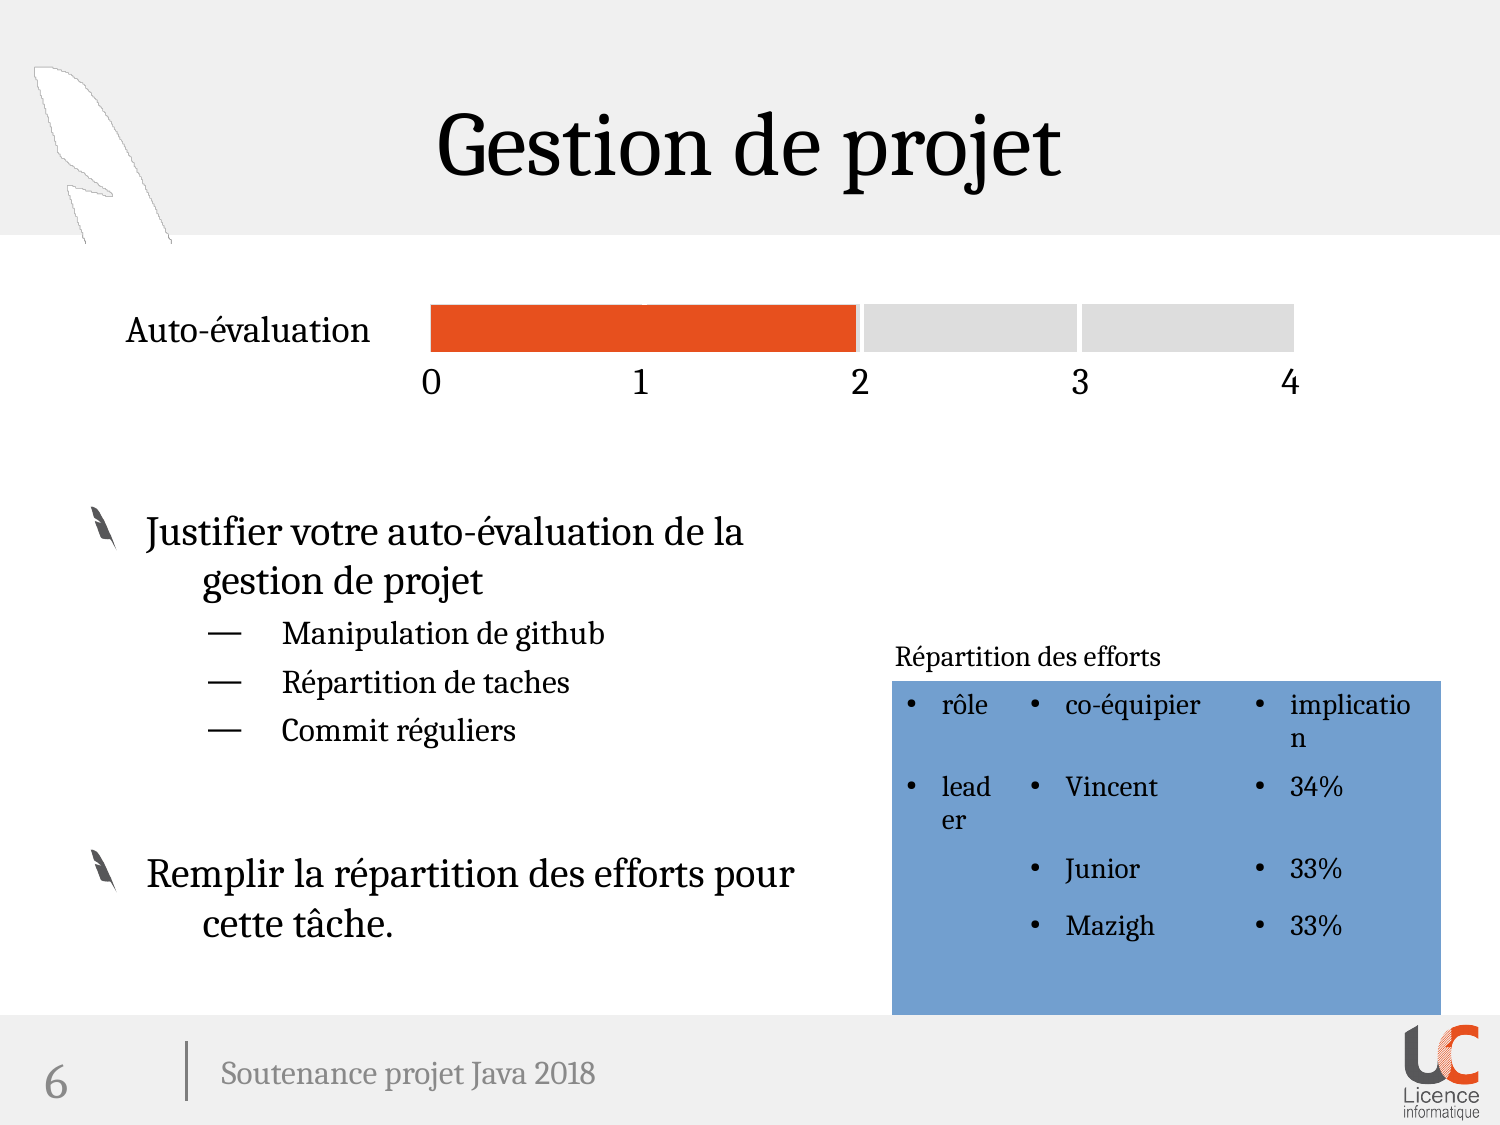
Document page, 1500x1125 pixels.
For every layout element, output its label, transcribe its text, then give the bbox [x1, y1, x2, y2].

table_cell Mazigh [1016, 901, 1240, 958]
text_box <numéro> [29, 1041, 160, 1102]
text_box Répartition des efforts [879, 630, 1193, 681]
table_cell [1240, 958, 1441, 1015]
table_cell [892, 958, 1016, 1015]
table_header co-équipier [1016, 681, 1240, 763]
table_cell Vincent [1016, 763, 1240, 844]
table_header implication [1240, 681, 1441, 763]
title Gestion de projet [75, 45, 1426, 233]
table_header rôle [892, 681, 1016, 763]
text_box [431, 305, 856, 352]
text_box Soutenance projet Java 2018 [206, 1041, 939, 1102]
table_cell [1016, 958, 1240, 1015]
picture [29, 63, 187, 244]
table_cell [892, 844, 1016, 901]
table_cell [892, 901, 1016, 958]
table_cell leader [892, 763, 1016, 844]
table_cell Junior [1016, 844, 1240, 901]
table_cell 33% [1240, 901, 1441, 958]
picture [1398, 1020, 1484, 1122]
table_cell 34% [1240, 763, 1441, 844]
list Justifier votre auto-évaluation de la gestion de projet Manipulation de github Répartition de taches Commit réguliers Remplir la répartition des efforts pour cette tâche. [75, 444, 869, 1005]
table_cell 33% [1240, 844, 1441, 901]
